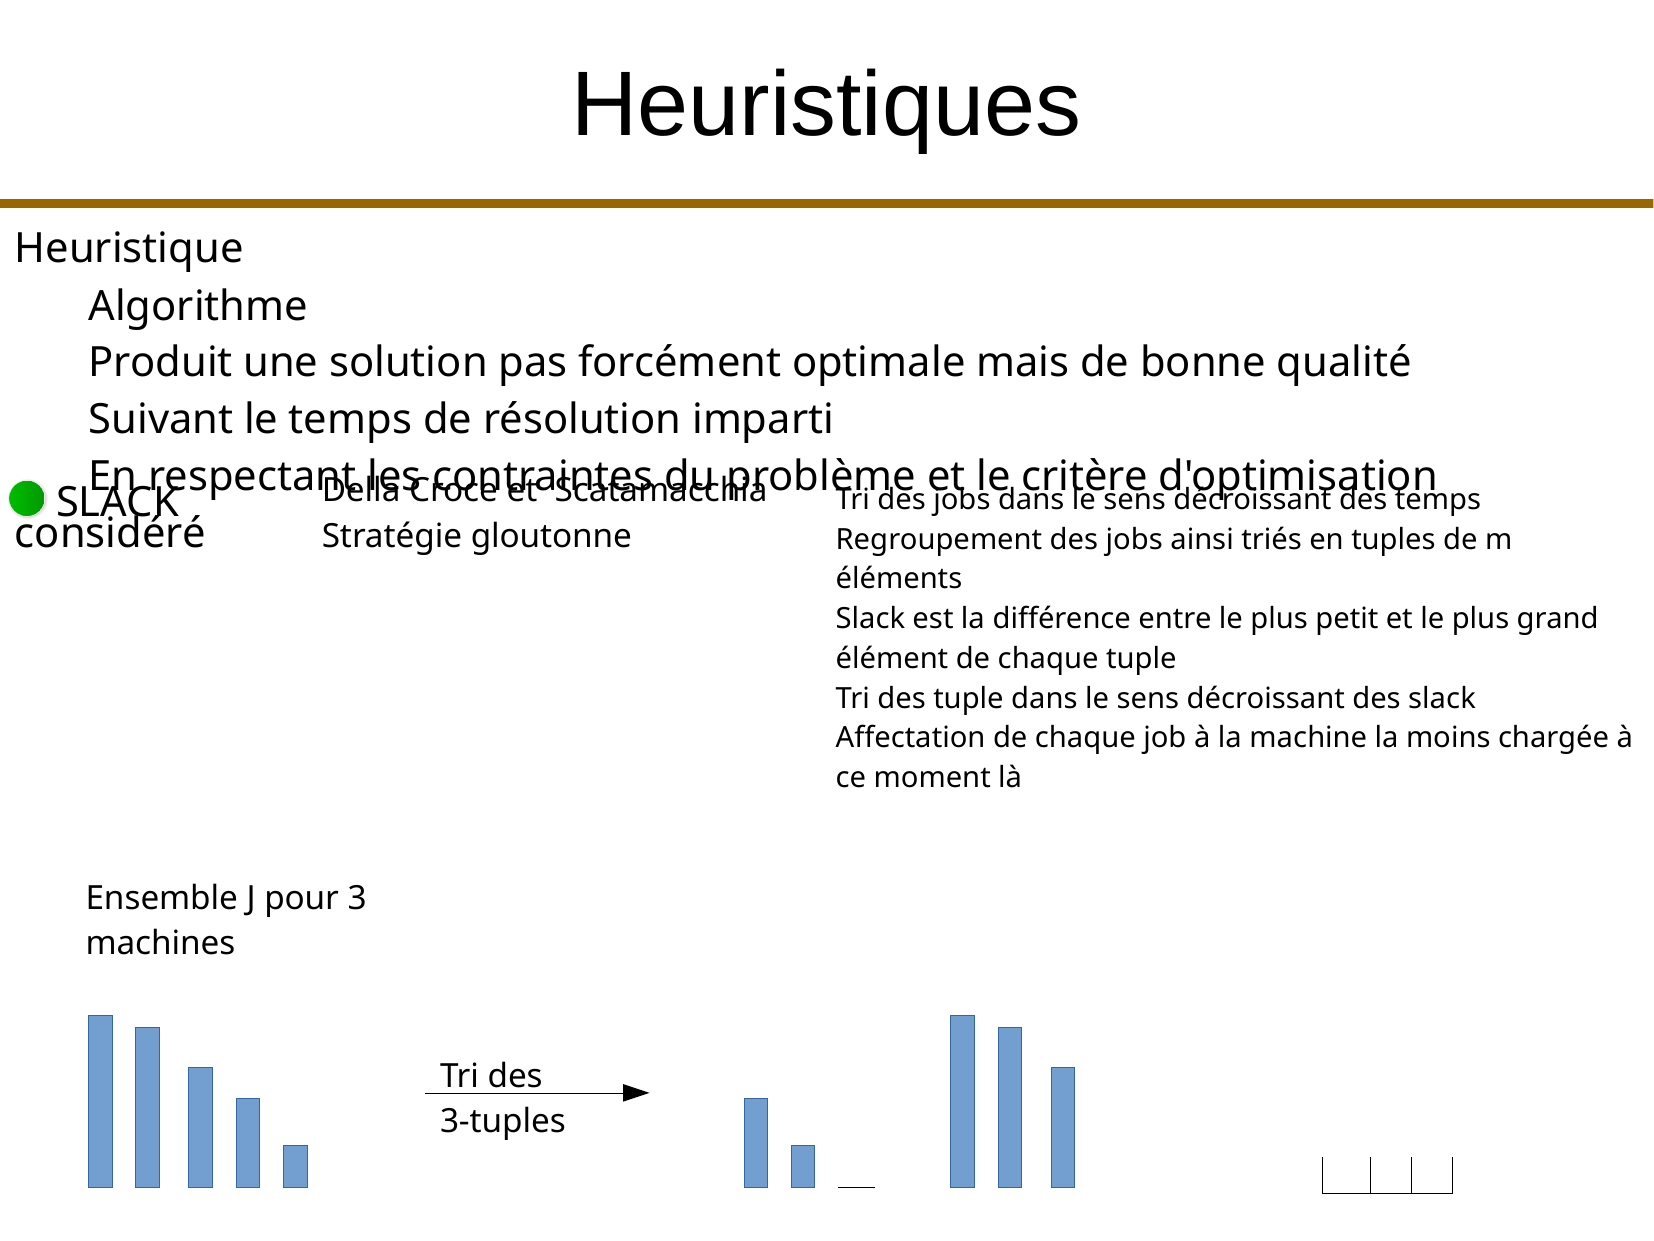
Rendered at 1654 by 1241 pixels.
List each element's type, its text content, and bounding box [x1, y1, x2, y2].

text_box [1051, 1067, 1075, 1188]
text_box Tri des 3-tuples [425, 1044, 674, 1136]
text_box Della Croce et Scatamacchia Stratégie gloutonne [307, 458, 810, 551]
text_box [88, 1015, 113, 1188]
text_box Ensemble J pour 3 machines [70, 866, 532, 920]
text_box [188, 1067, 213, 1188]
text_box Heuristique Algorithme Produit une solution pas forcément optimale mais de bonne qualité Suivant le temps de résolution imparti En respectant les contraintes du problème et le critère d'optimisation considéré [0, 210, 1654, 465]
text_box [950, 1015, 975, 1188]
text_box [236, 1098, 260, 1188]
text_box [135, 1027, 160, 1188]
text_box [744, 1098, 768, 1188]
text_box [791, 1145, 815, 1188]
text_box Tri des jobs dans le sens décroissant des temps Regroupement des jobs ainsi triés en tuples de m éléments Slack est la différence entre le plus petit et le plus grand élément de chaque tuple Tri des tuple dans le sens décroissant des slack Affectation de chaque job à la machine la moins chargée à ce moment là [820, 470, 1654, 723]
title Heuristiques [82, 34, 1571, 174]
picture [6, 478, 50, 521]
text_box [283, 1145, 308, 1188]
text_box [998, 1027, 1022, 1188]
text_box SLACK [41, 464, 225, 528]
